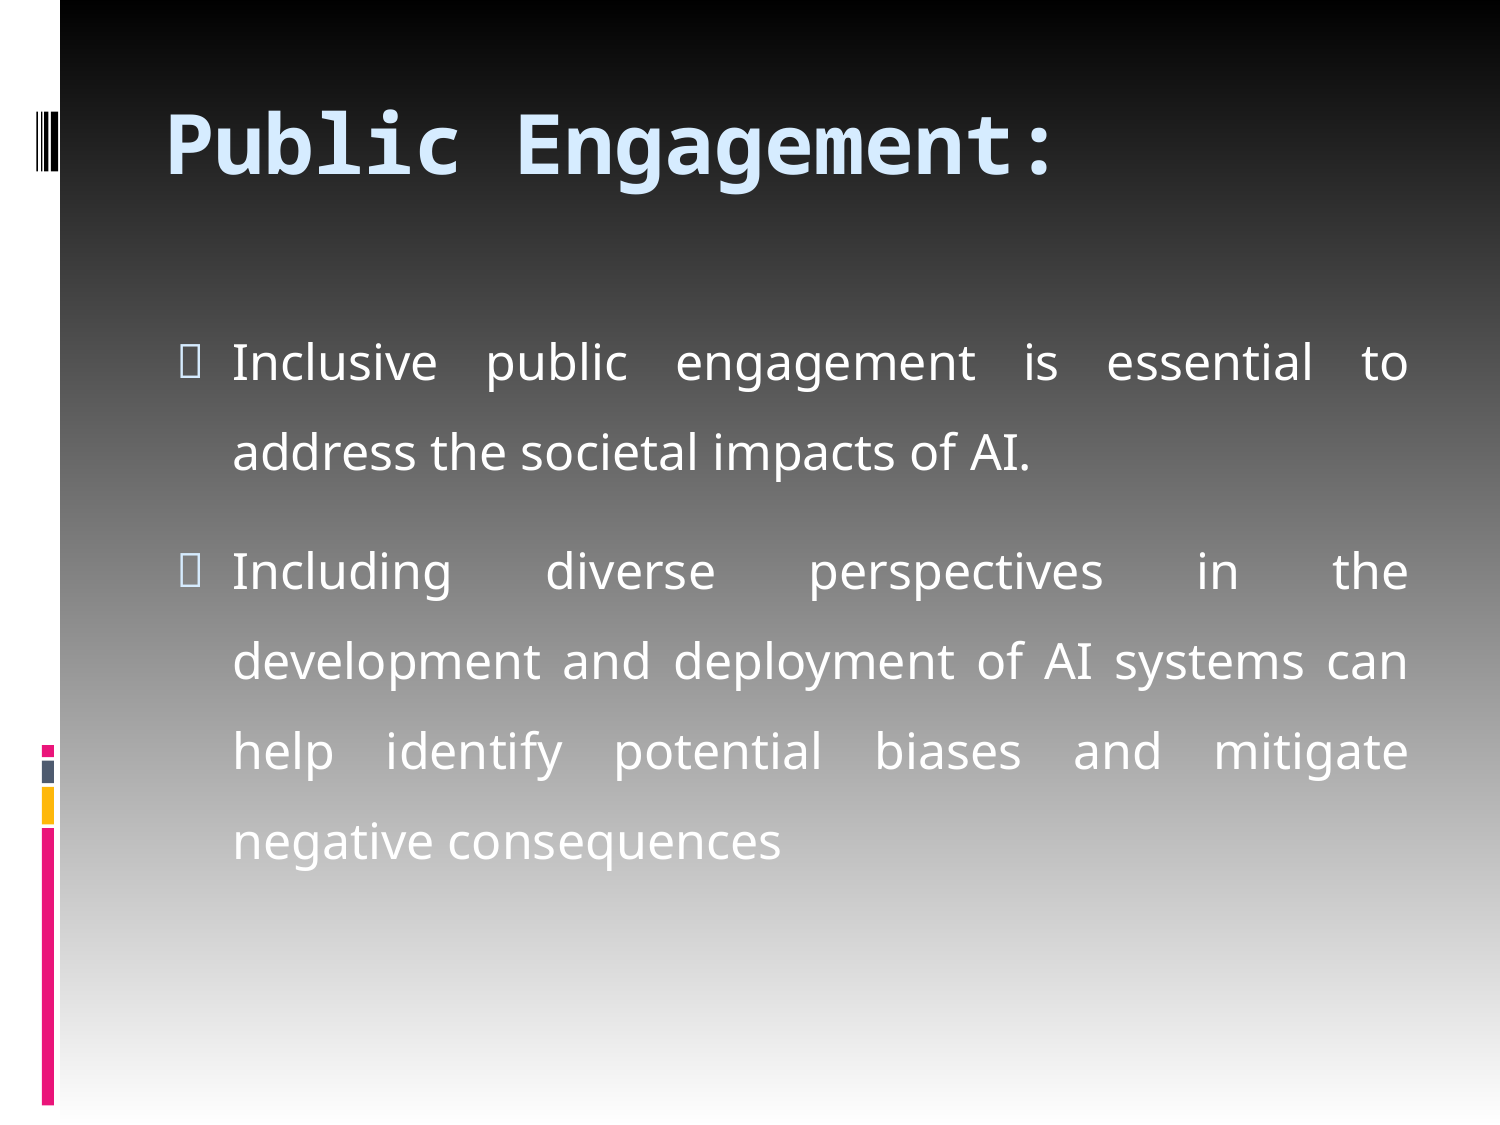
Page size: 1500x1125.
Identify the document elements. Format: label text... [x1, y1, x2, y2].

title Public Engagement: [150, 83, 1425, 234]
list Inclusive public engagement is essential to address the societal impacts of AI. Including diverse perspectives in the development and deployment of AI systems can help identify potential biases and mitigate negative consequences [150, 292, 1425, 1043]
